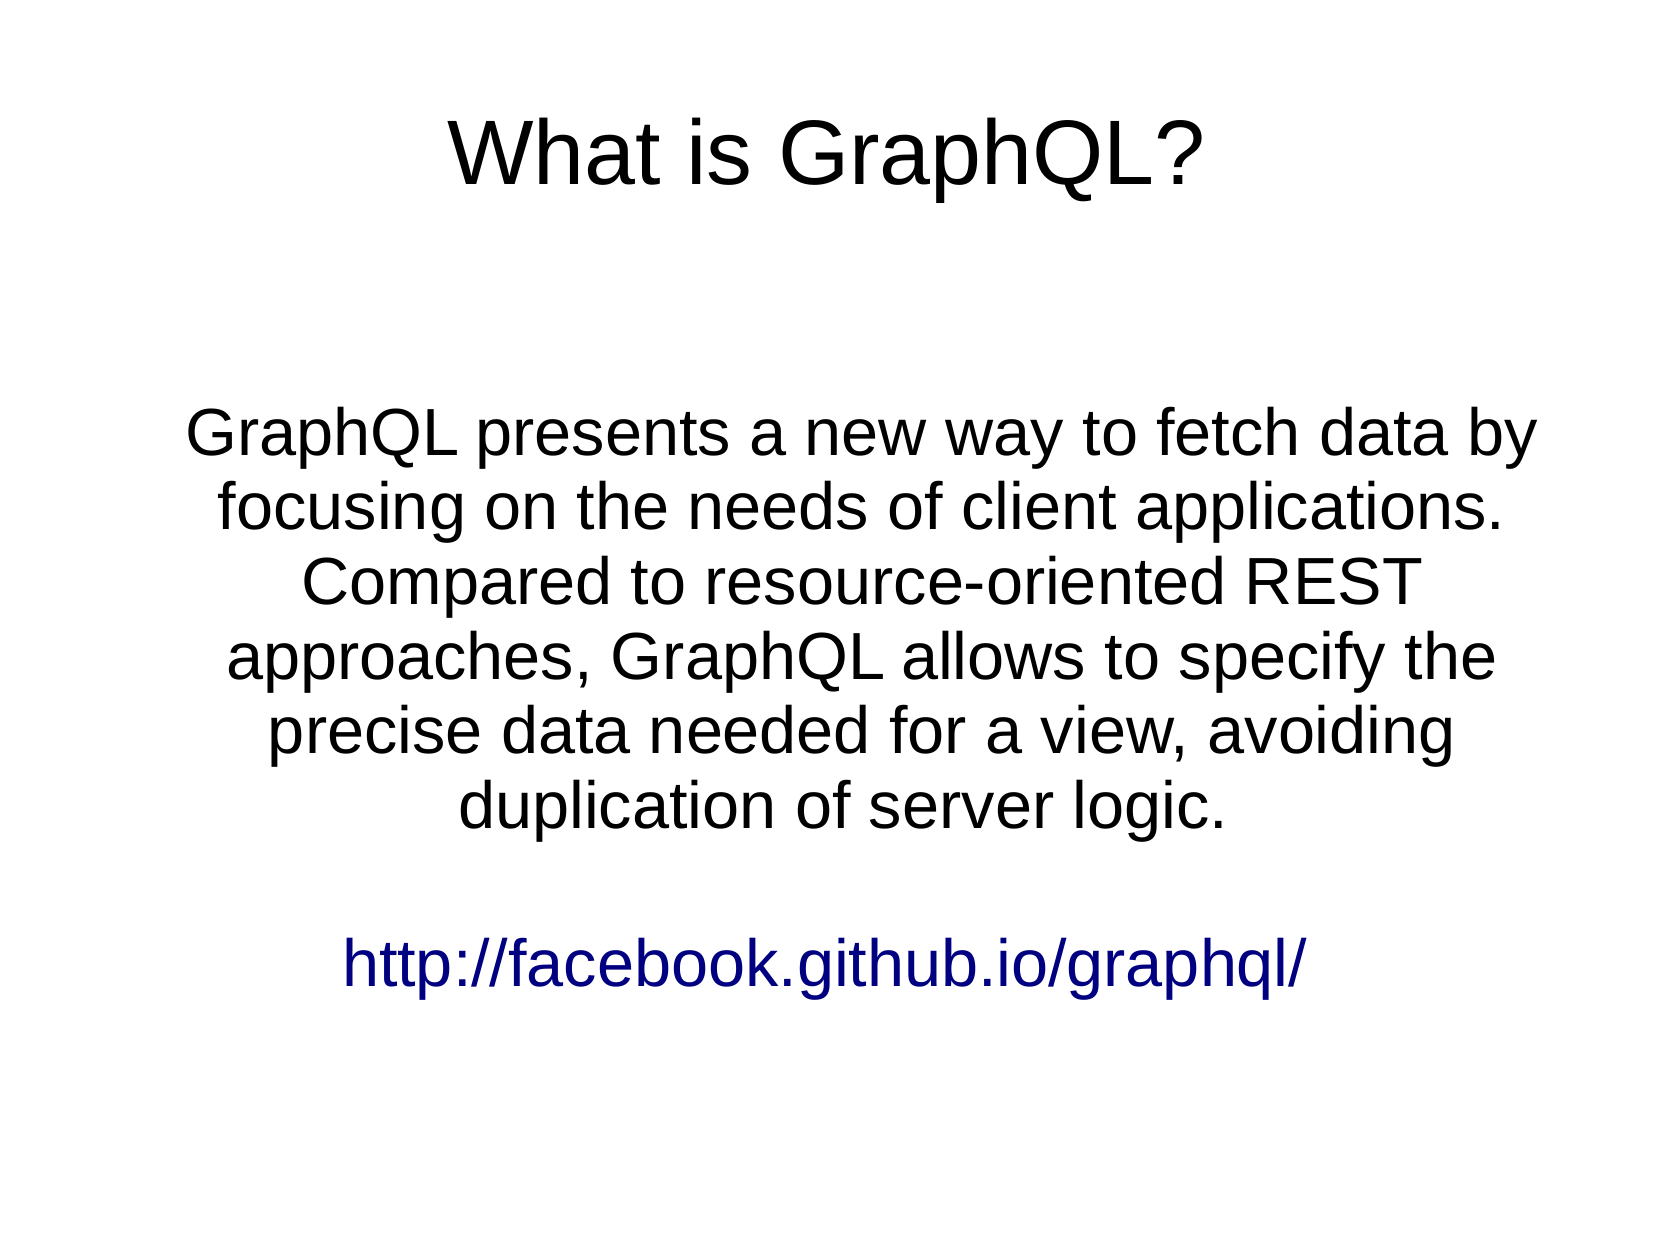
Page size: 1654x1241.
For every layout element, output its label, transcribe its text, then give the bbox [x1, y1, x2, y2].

text_box http://facebook.github.io/graphql/ [105, 918, 1546, 1082]
list GraphQL presents a new way to fetch data by focusing on the needs of client applications. Compared to resource-oriented REST approaches, GraphQL allows to specify the precise data needed for a view, avoiding duplication of server logic. [82, 290, 1571, 1010]
title What is GraphQL? [82, 49, 1571, 257]
